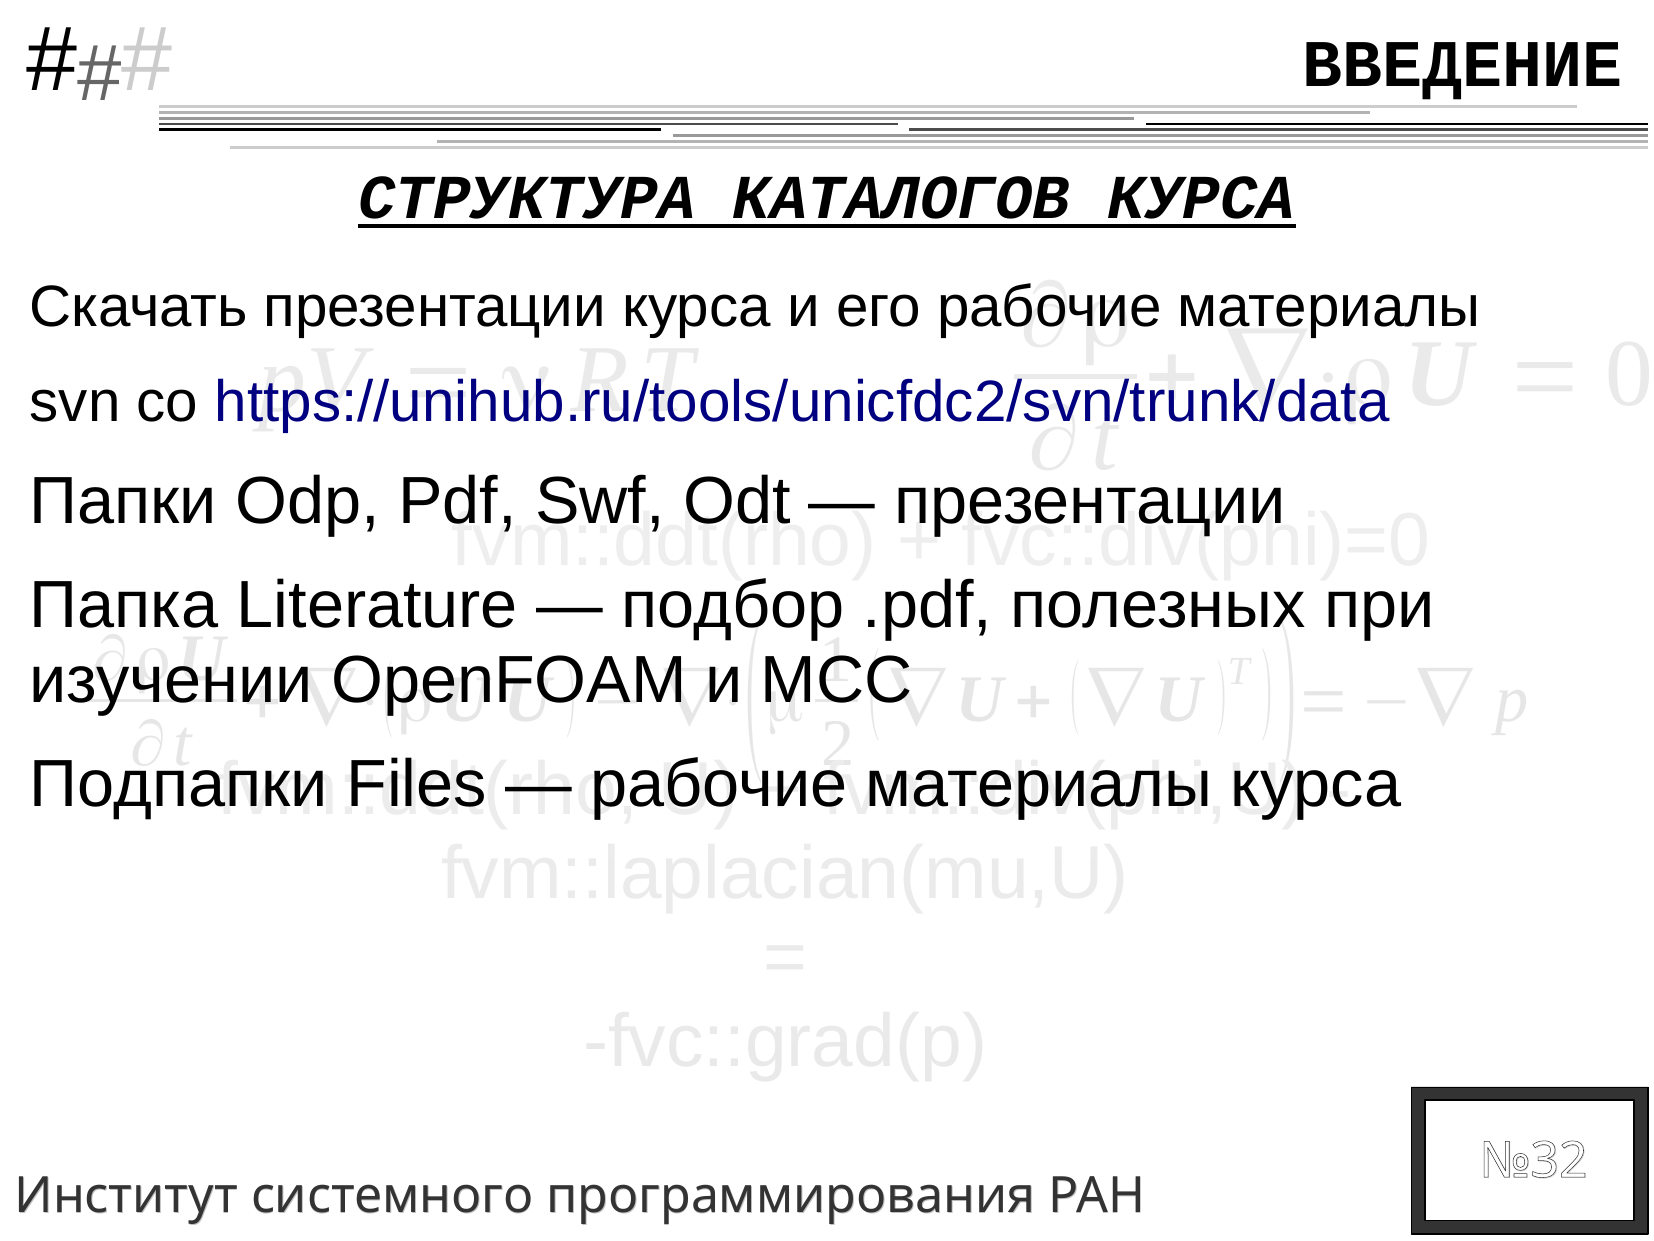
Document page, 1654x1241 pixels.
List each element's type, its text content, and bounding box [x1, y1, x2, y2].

title СТРУКТУРА КАТАЛОГОВ КУРСА [0, 147, 1654, 257]
list Скачать презентации курса и его рабочие материалы svn co https://unihub.ru/tools/unicfdc2/svn/trunk/data Папки Odp, Pdf, Swf, Odt — презентации Папка Literature — подбор .pdf, полезных при изучении OpenFOAM и МСС Подпапки Files — рабочие материалы курса [0, 274, 1654, 1093]
